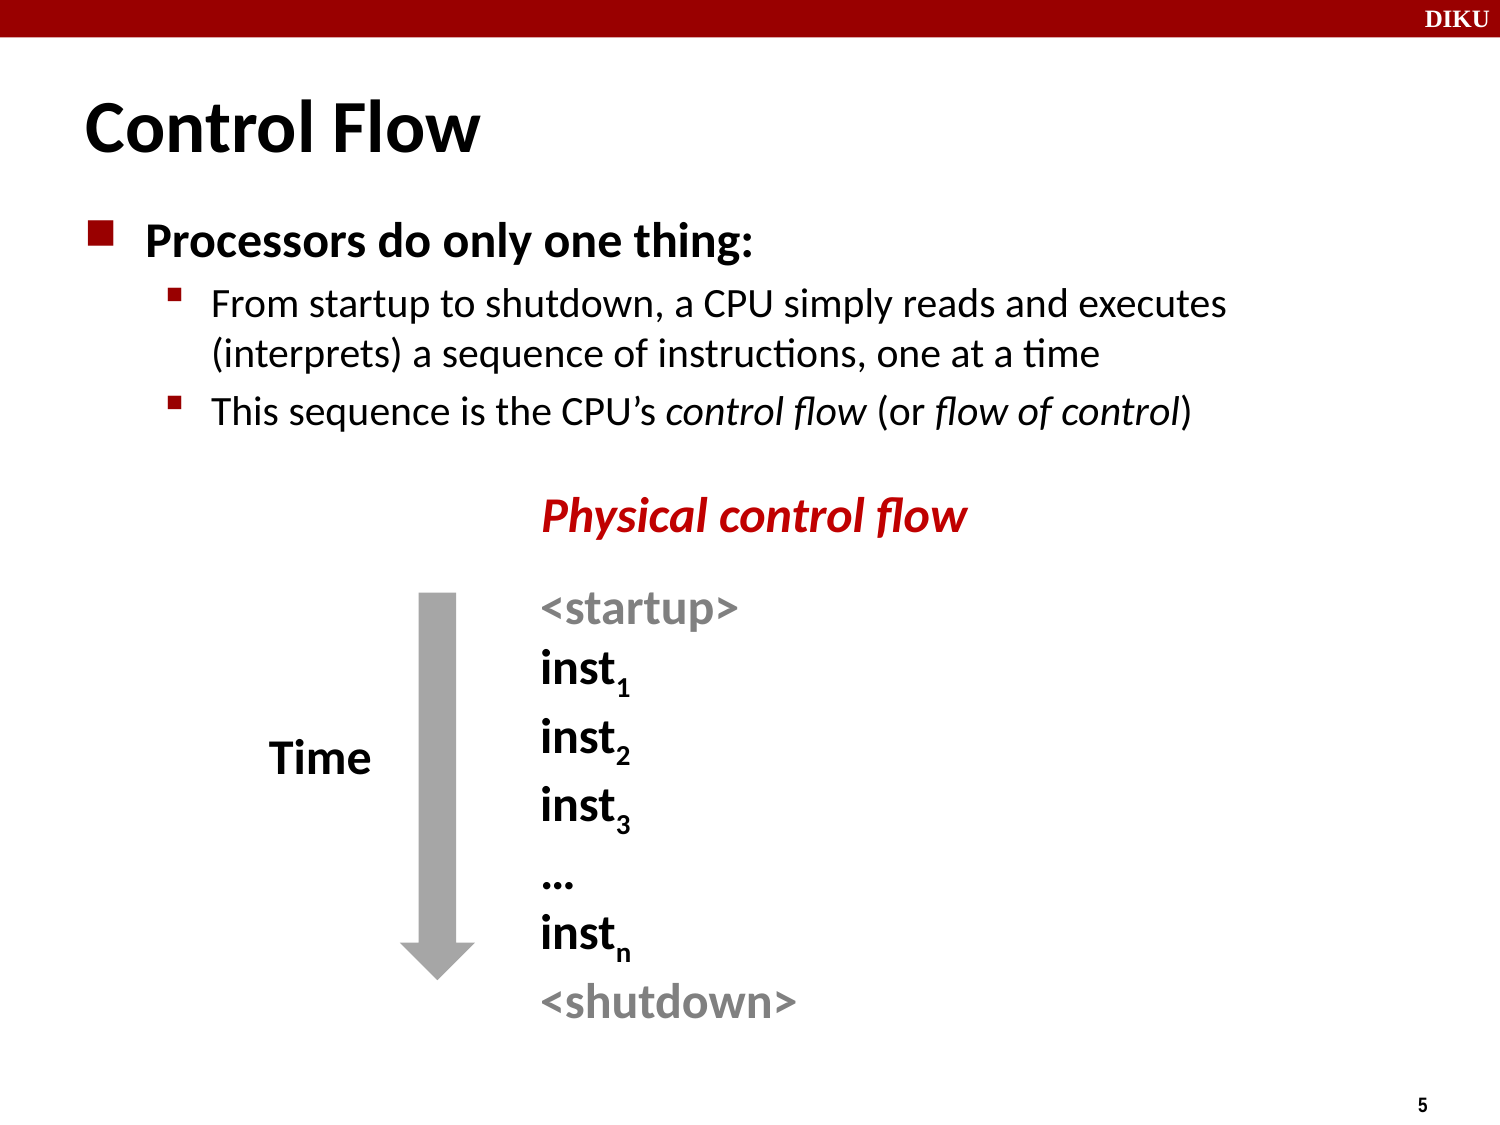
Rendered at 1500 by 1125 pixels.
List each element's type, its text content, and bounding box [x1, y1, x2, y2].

text_box Time [254, 716, 387, 792]
text_box Physical control flow [526, 474, 983, 550]
text_box <startup> inst1 inst2 inst3 … instn <shutdown> [525, 567, 813, 1036]
title Control Flow [70, 75, 775, 169]
list Processors do only one thing: From startup to shutdown, a CPU simply reads and executes (interprets) a sequence of instructions, one at a time This sequence is the CPU’s control flow (or flow of control) [74, 200, 1435, 486]
text_box [399, 592, 475, 981]
